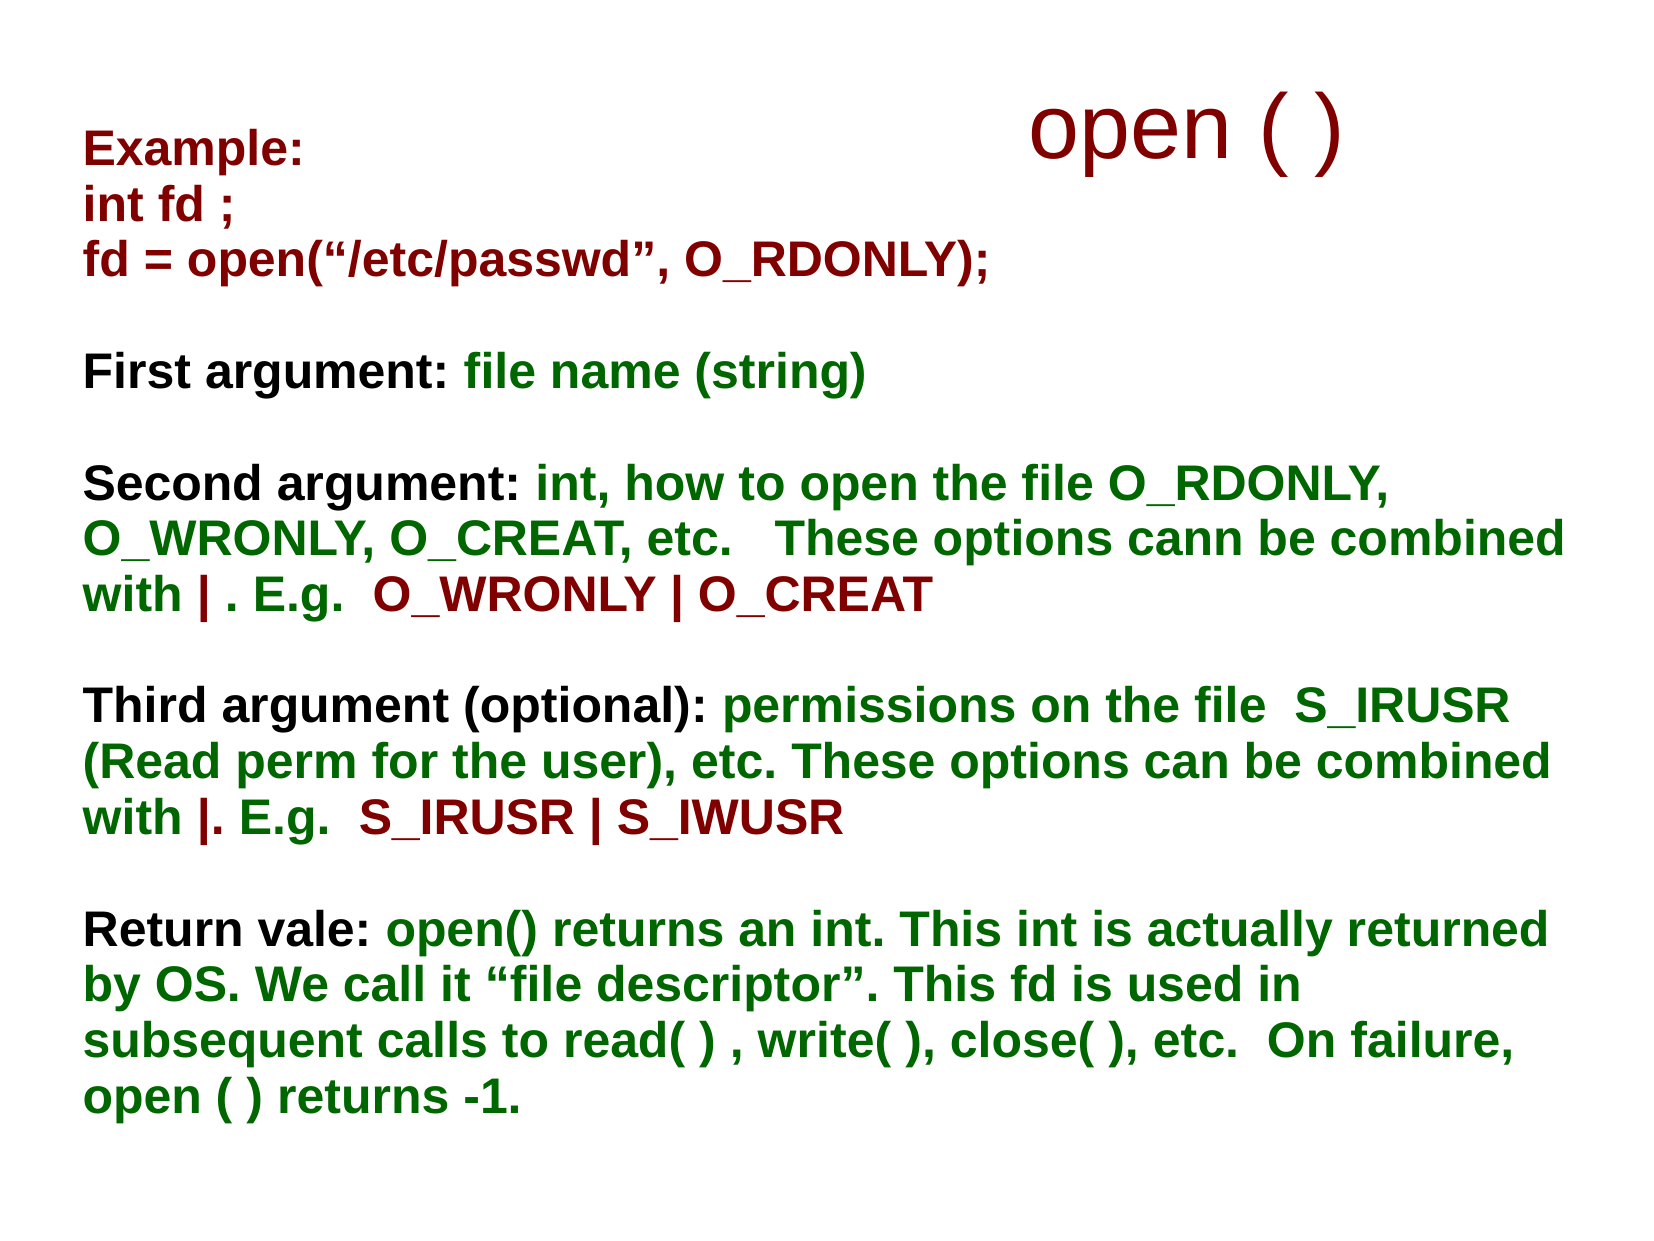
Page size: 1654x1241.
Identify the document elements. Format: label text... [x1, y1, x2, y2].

subtitle Example: int fd ; fd = open(“/etc/passwd”, O_RDONLY); First argument: file name (string) Second argument: int, how to open the file O_RDONLY, O_WRONLY, O_CREAT, etc. These options cann be combined with | . E.g. O_WRONLY | O_CREAT Third argument (optional): permissions on the file S_IRUSR (Read perm for the user), etc. These options can be combined with |. E.g. S_IRUSR | S_IWUSR Return vale: open() returns an int. This int is actually returned by OS. We call it “file descriptor”. This fd is used in subsequent calls to read( ) , write( ), close( ), etc. On failure, open ( ) returns -1. [82, 120, 1571, 1180]
title open ( ) [803, 23, 1571, 120]
